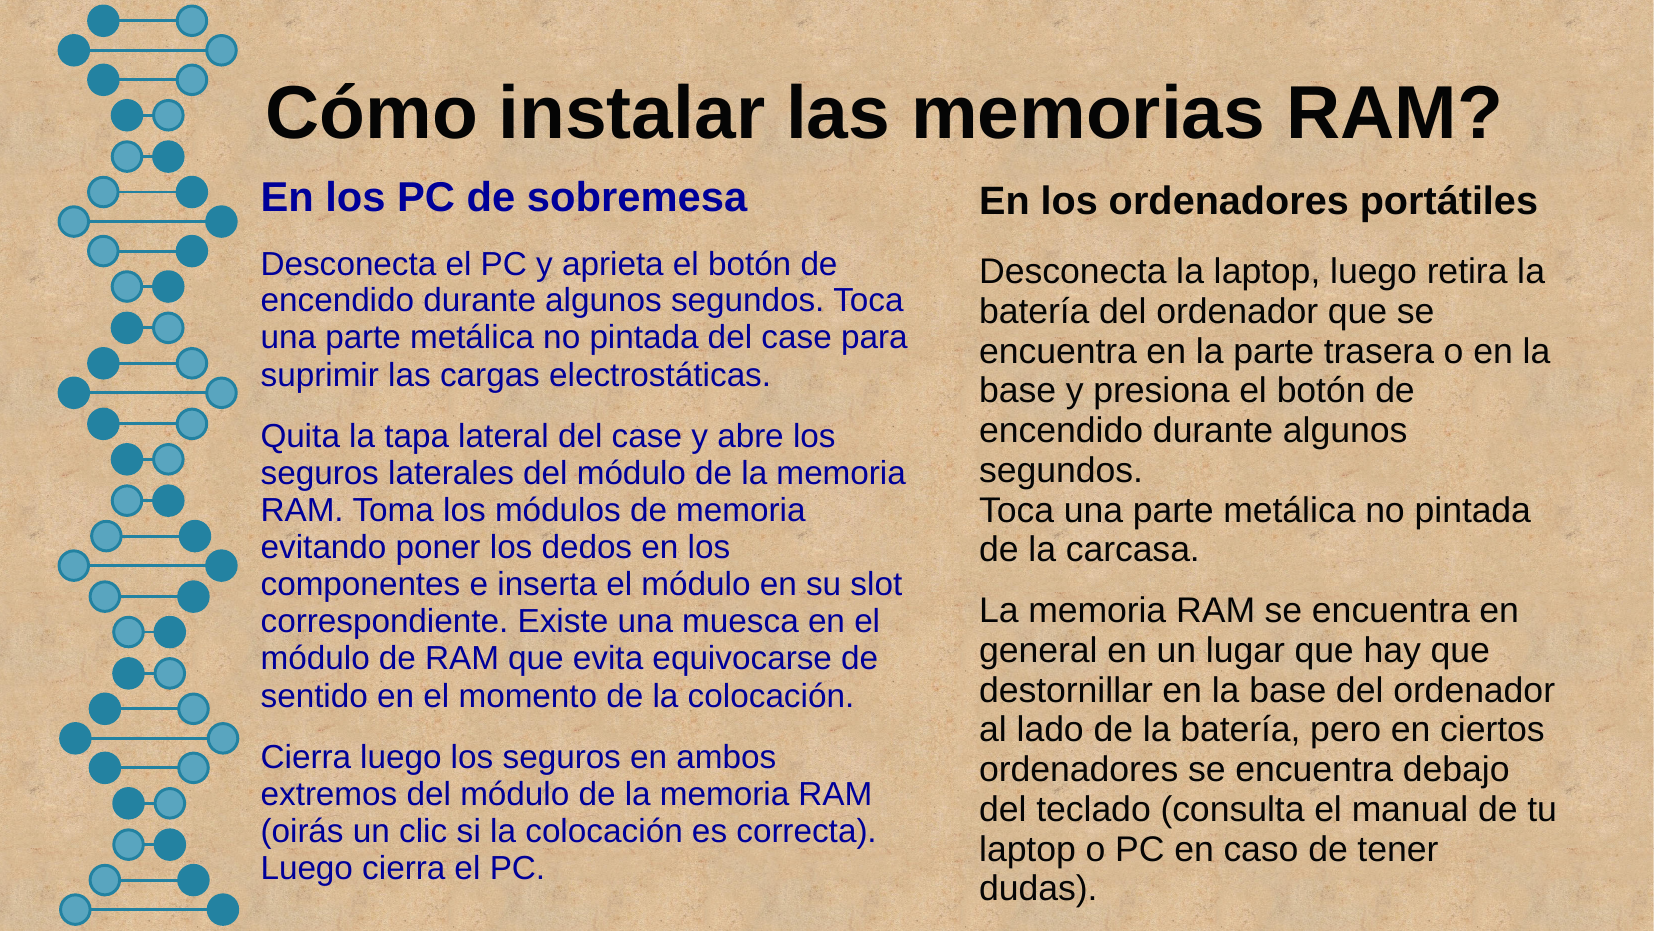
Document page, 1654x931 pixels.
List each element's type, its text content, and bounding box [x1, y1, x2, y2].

picture [0, 0, 1654, 931]
text_box En los PC de sobremesa Desconecta el PC y aprieta el botón de encendido durante algunos segundos. Toca una parte metálica no pintada del case para suprimir las cargas electrostáticas. Quita la tapa lateral del case y abre los seguros laterales del módulo de la memoria RAM. Toma los módulos de memoria evitando poner los dedos en los componentes e inserta el módulo en su slot correspondiente. Existe una muesca en el módulo de RAM que evita equivocarse de sentido en el momento de la colocación. Cierra luego los seguros en ambos extremos del módulo de la memoria RAM (oirás un clic si la colocación es correcta). Luego cierra el PC. [245, 166, 933, 907]
list En los ordenadores portátiles Desconecta la laptop, luego retira la batería del ordenador que se encuentra en la parte trasera o en la base y presiona el botón de encendido durante algunos segundos. Toca una parte metálica no pintada de la carcasa. La memoria RAM se encuentra en general en un lugar que hay que destornillar en la base del ordenador al lado de la batería, pero en ciertos ordenadores se encuentra debajo del teclado (consulta el manual de tu laptop o PC en caso de tener dudas). [979, 178, 1559, 921]
title Cómo instalar las memorias RAM? [265, 35, 1595, 189]
